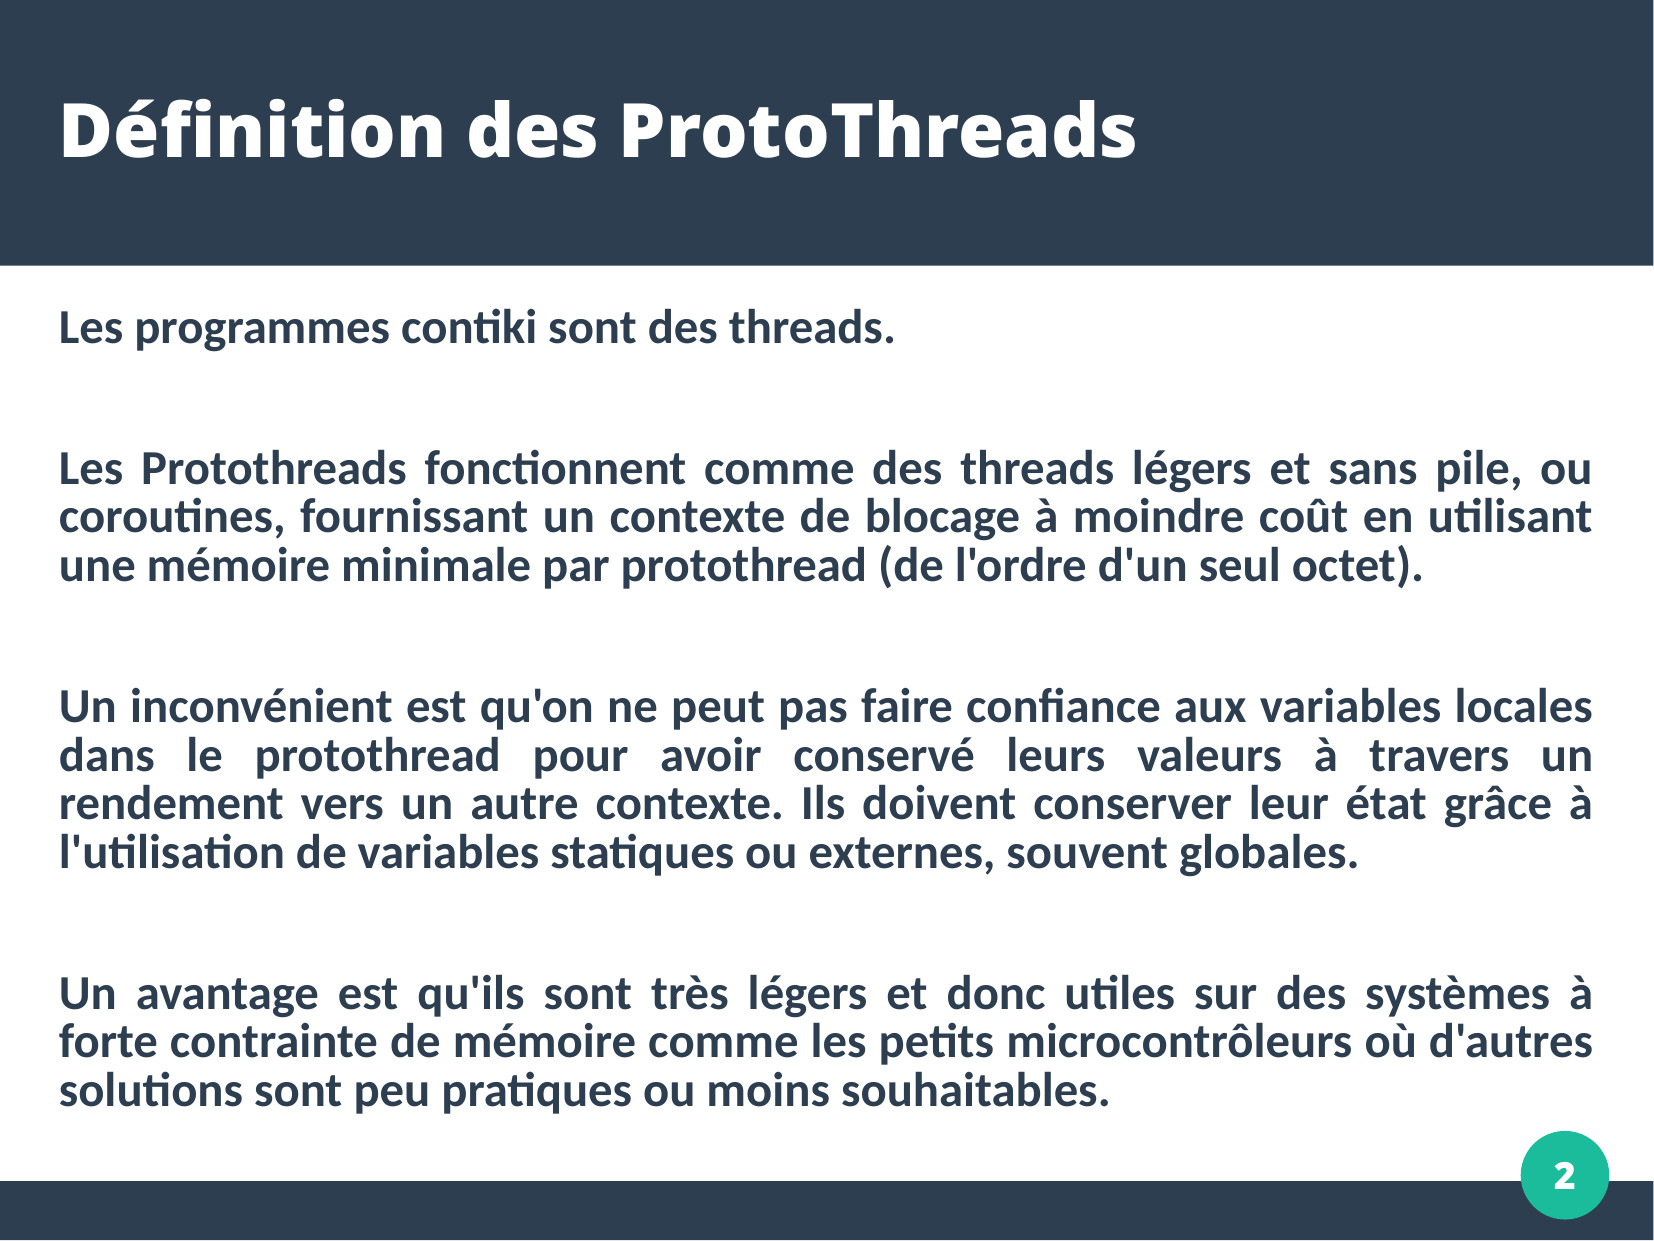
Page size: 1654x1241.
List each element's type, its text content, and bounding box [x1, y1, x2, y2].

list Les programmes contiki sont des threads. Les Protothreads fonctionnent comme des threads légers et sans pile, ou coroutines, fournissant un contexte de blocage à moindre coût en utilisant une mémoire minimale par protothread (de l'ordre d'un seul octet). Un inconvénient est qu'on ne peut pas faire confiance aux variables locales dans le protothread pour avoir conservé leurs valeurs à travers un rendement vers un autre contexte. Ils doivent conserver leur état grâce à l'utilisation de variables statiques ou externes, souvent globales. Un avantage est qu'ils sont très légers et donc utiles sur des systèmes à forte contrainte de mémoire comme les petits microcontrôleurs où d'autres solutions sont peu pratiques ou moins souhaitables. [59, 307, 1595, 1134]
title Définition des ProtoThreads [59, 49, 1595, 207]
